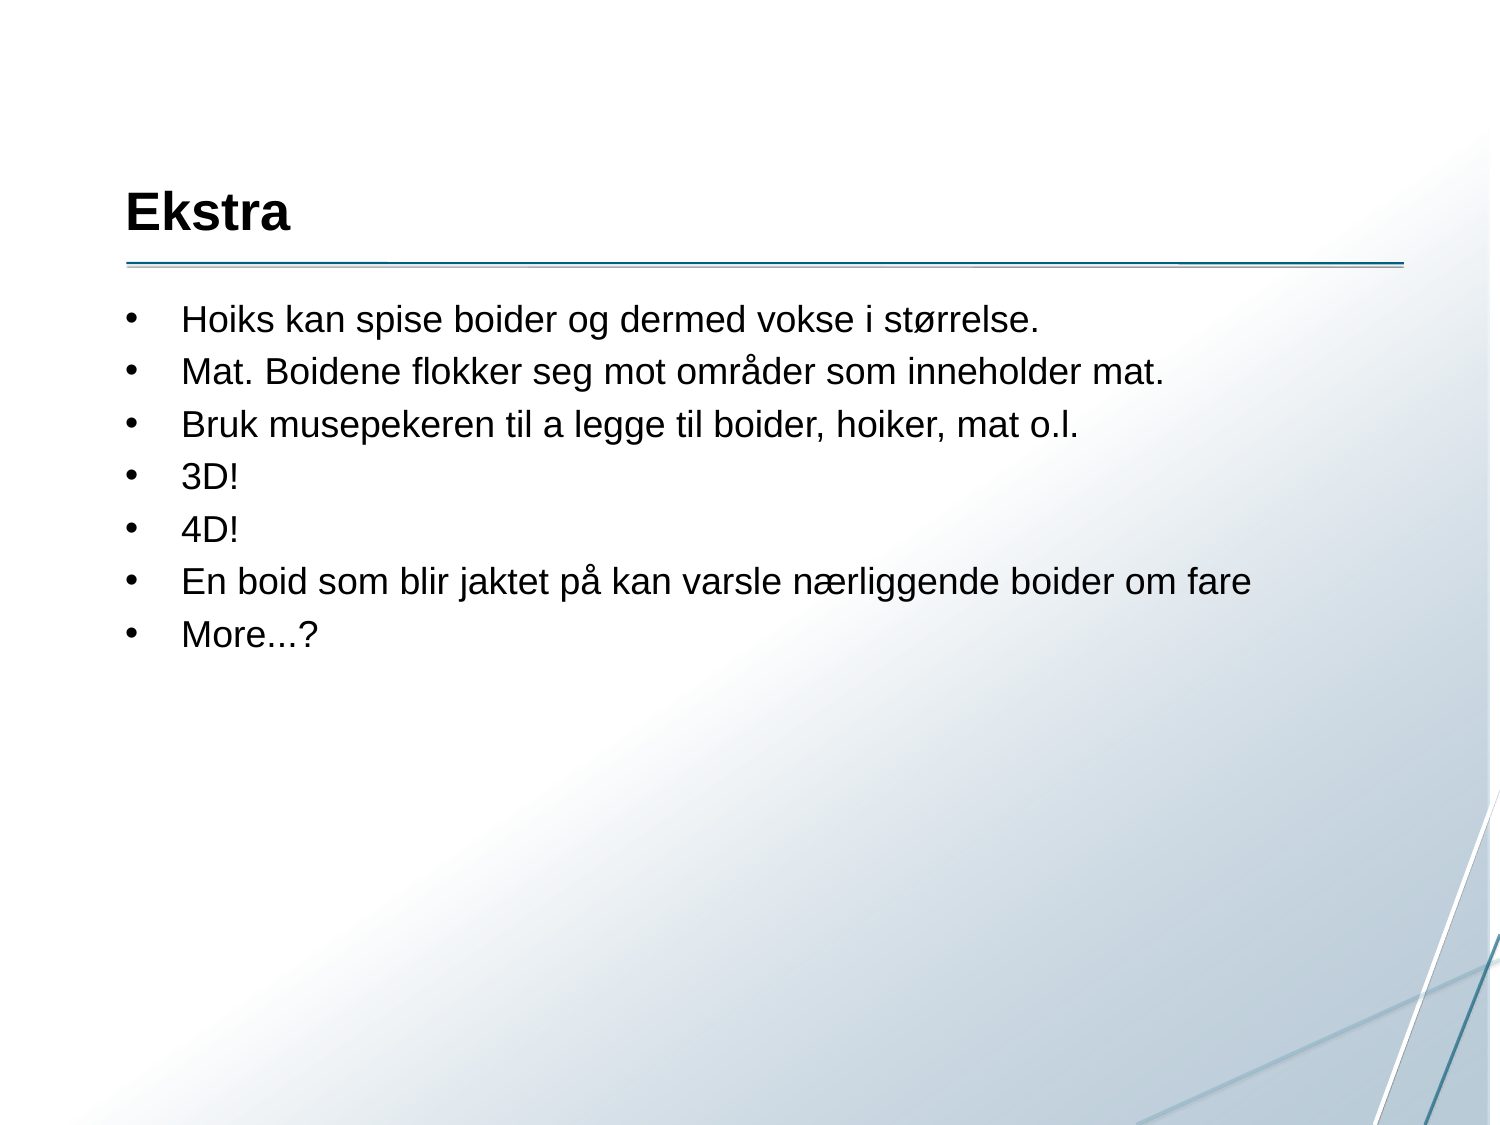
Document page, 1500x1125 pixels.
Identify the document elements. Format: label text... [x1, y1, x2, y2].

list Hoiks kan spise boider og dermed vokse i størrelse. Mat. Boidene flokker seg mot områder som inneholder mat. Bruk musepekeren til a legge til boider, hoiker, mat o.l. 3D! 4D! En boid som blir jaktet på kan varsle nærliggende boider om fare More...? [109, 287, 1404, 1005]
title Ekstra [109, 49, 1403, 249]
